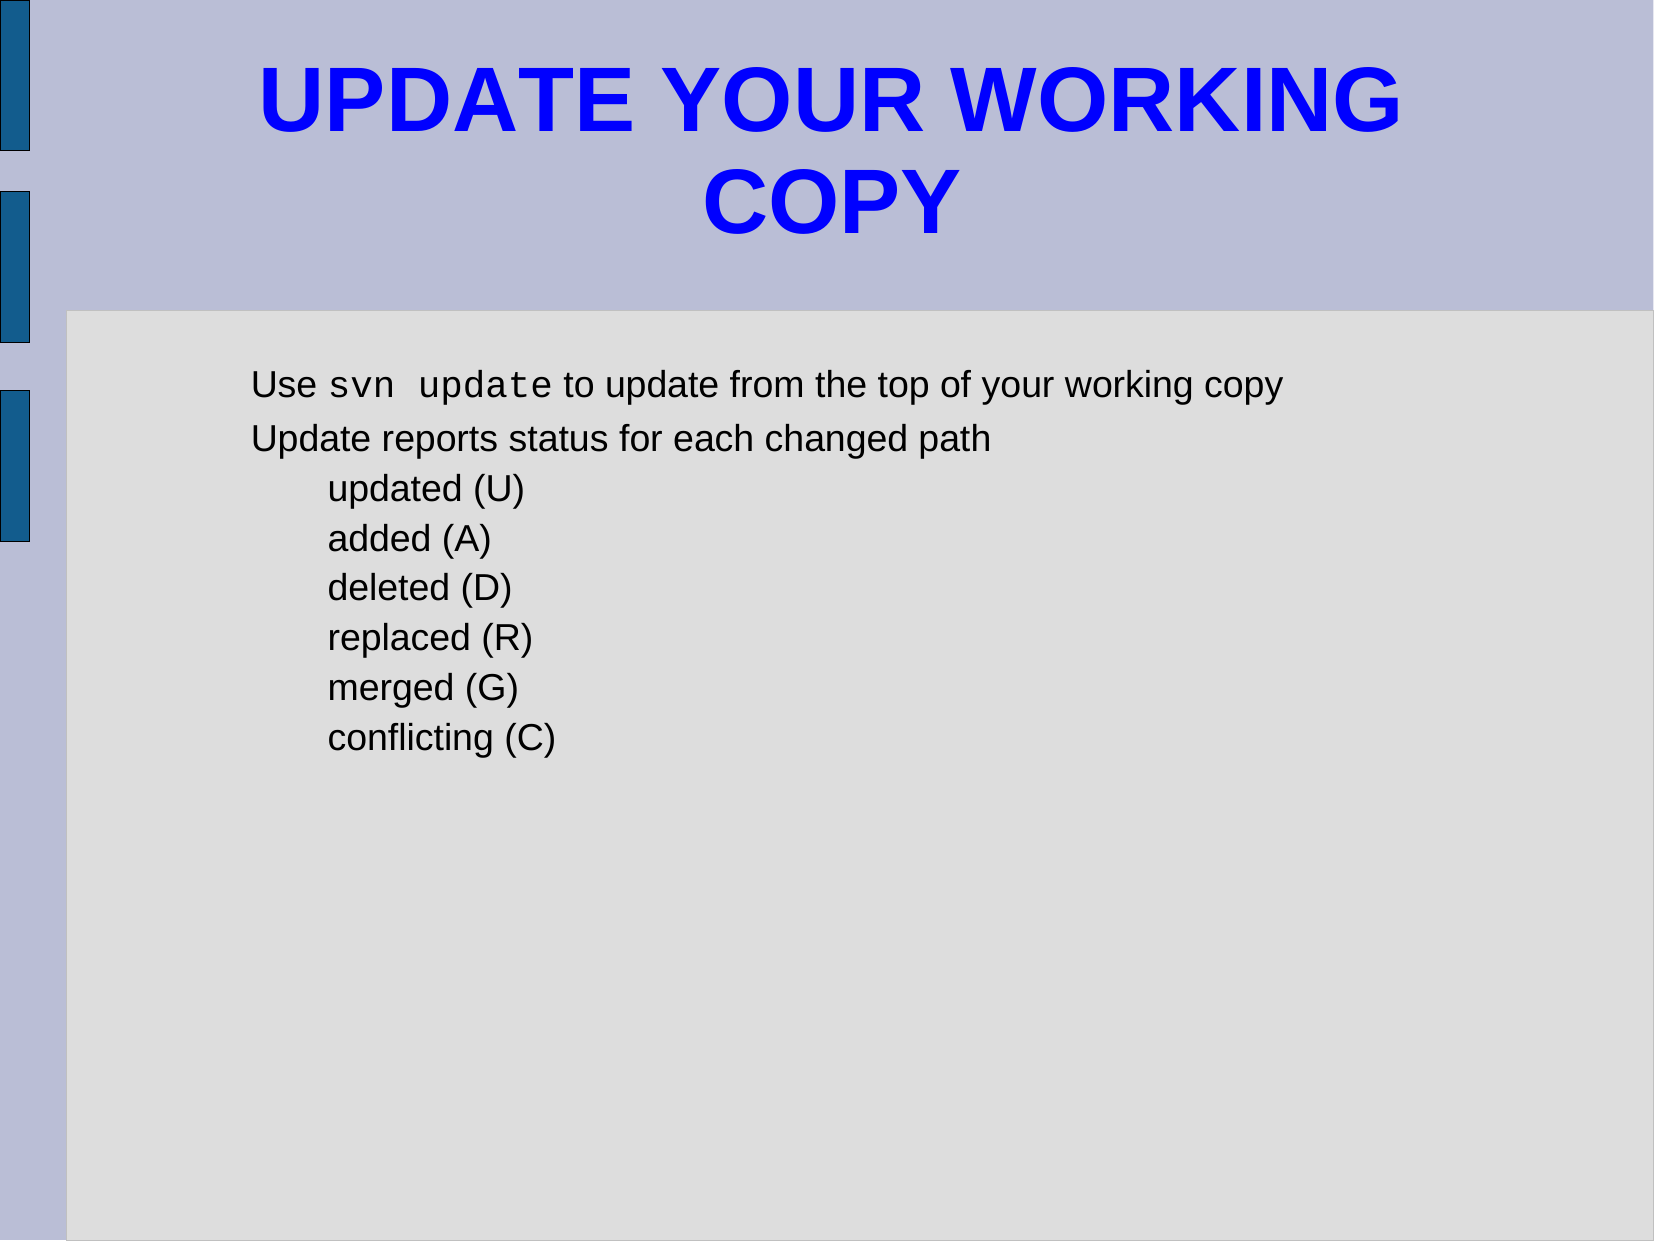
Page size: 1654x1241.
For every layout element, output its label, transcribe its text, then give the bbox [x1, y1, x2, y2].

list Use svn update to update from the top of your working copy Update reports status for each changed path updated (U) added (A) deleted (D) replaced (R) merged (G) conflicting (C) [218, 355, 1388, 1093]
title UPDATE YOUR WORKING COPY [215, 36, 1449, 266]
